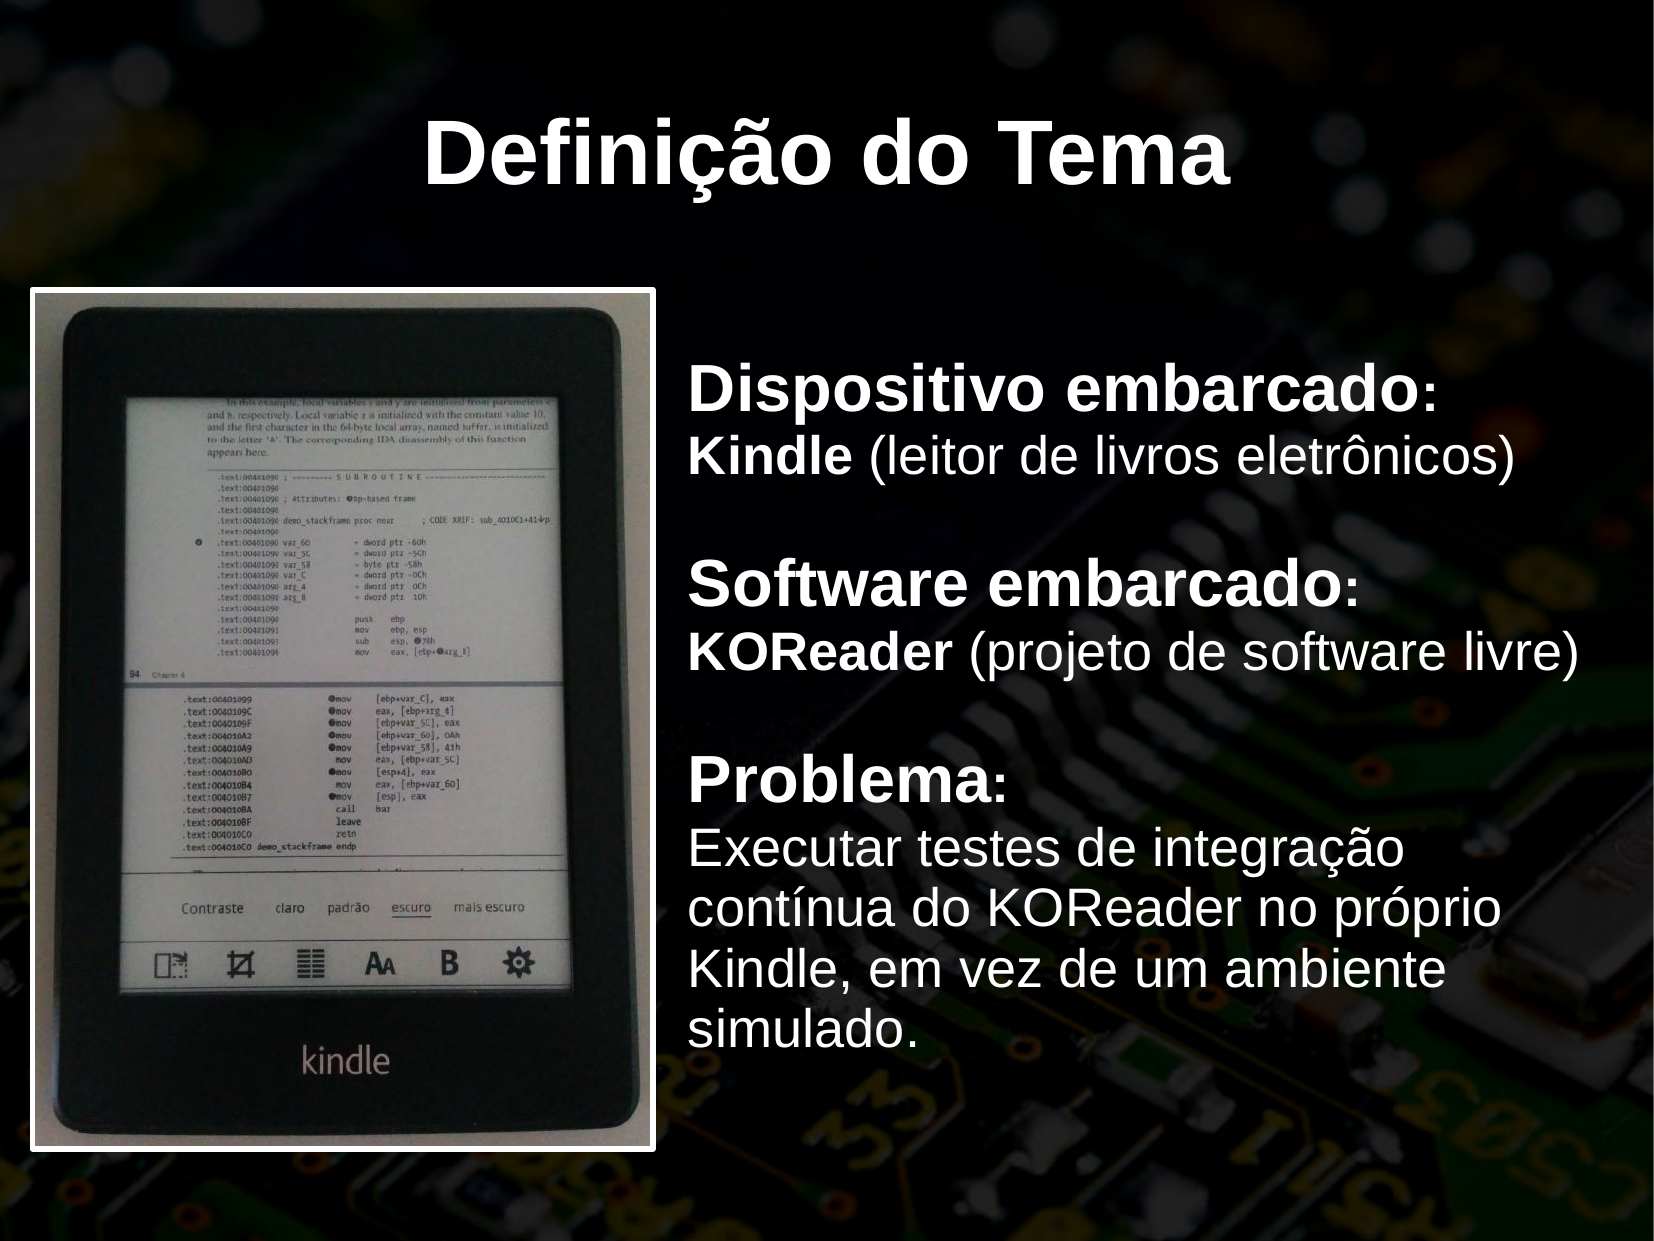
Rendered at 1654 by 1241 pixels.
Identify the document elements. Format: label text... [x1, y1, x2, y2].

title Definição do Tema [82, 49, 1571, 257]
picture [0, 0, 1654, 1241]
text_box Dispositivo embarcado: Kindle (leitor de livros eletrônicos) Software embarcado: KOReader (projeto de software livre) Problema: Executar testes de integração contínua do KOReader no próprio Kindle, em vez de um ambiente simulado. [673, 343, 1619, 1069]
